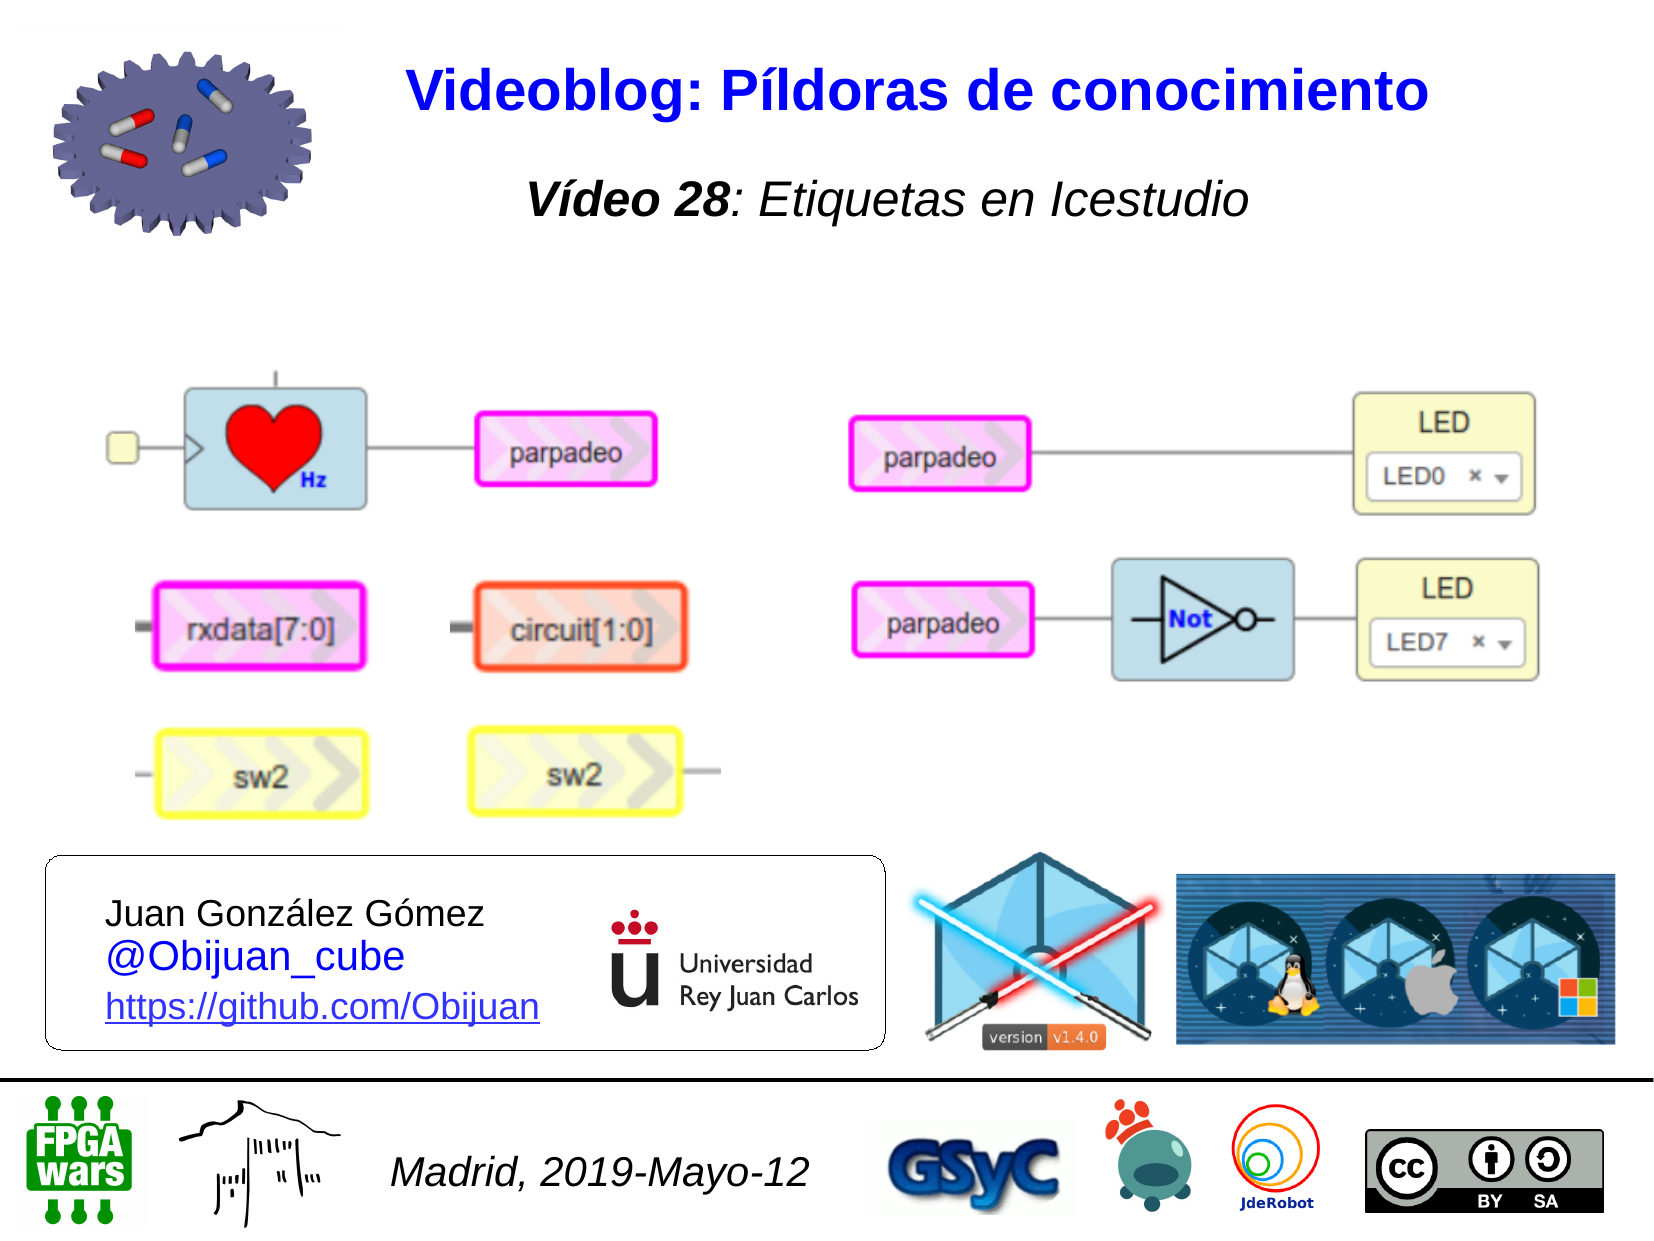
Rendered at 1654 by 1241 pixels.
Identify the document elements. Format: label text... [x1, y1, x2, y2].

picture [450, 554, 708, 691]
title Videoblog: Píldoras de conocimiento [405, 15, 1456, 166]
picture [135, 704, 393, 835]
picture [15, 1095, 150, 1231]
text_box Vídeo 28: Etiquetas en Icestudio [525, 143, 1471, 256]
text_box Juan González Gómez [90, 885, 601, 946]
picture [449, 704, 721, 835]
picture [1090, 1094, 1336, 1216]
text_box https://github.com/Obijuan [90, 978, 556, 1036]
picture [825, 374, 1566, 707]
text_box Madrid, 2019-Mayo-12 [360, 1125, 841, 1219]
picture [870, 1120, 1076, 1216]
picture [135, 560, 387, 691]
picture [595, 899, 871, 1021]
text_box @Obijuan_cube [90, 925, 451, 1001]
picture [1365, 1120, 1604, 1221]
picture [165, 1089, 361, 1241]
picture [900, 839, 1621, 1059]
picture [15, 28, 678, 526]
text_box [45, 855, 886, 1051]
